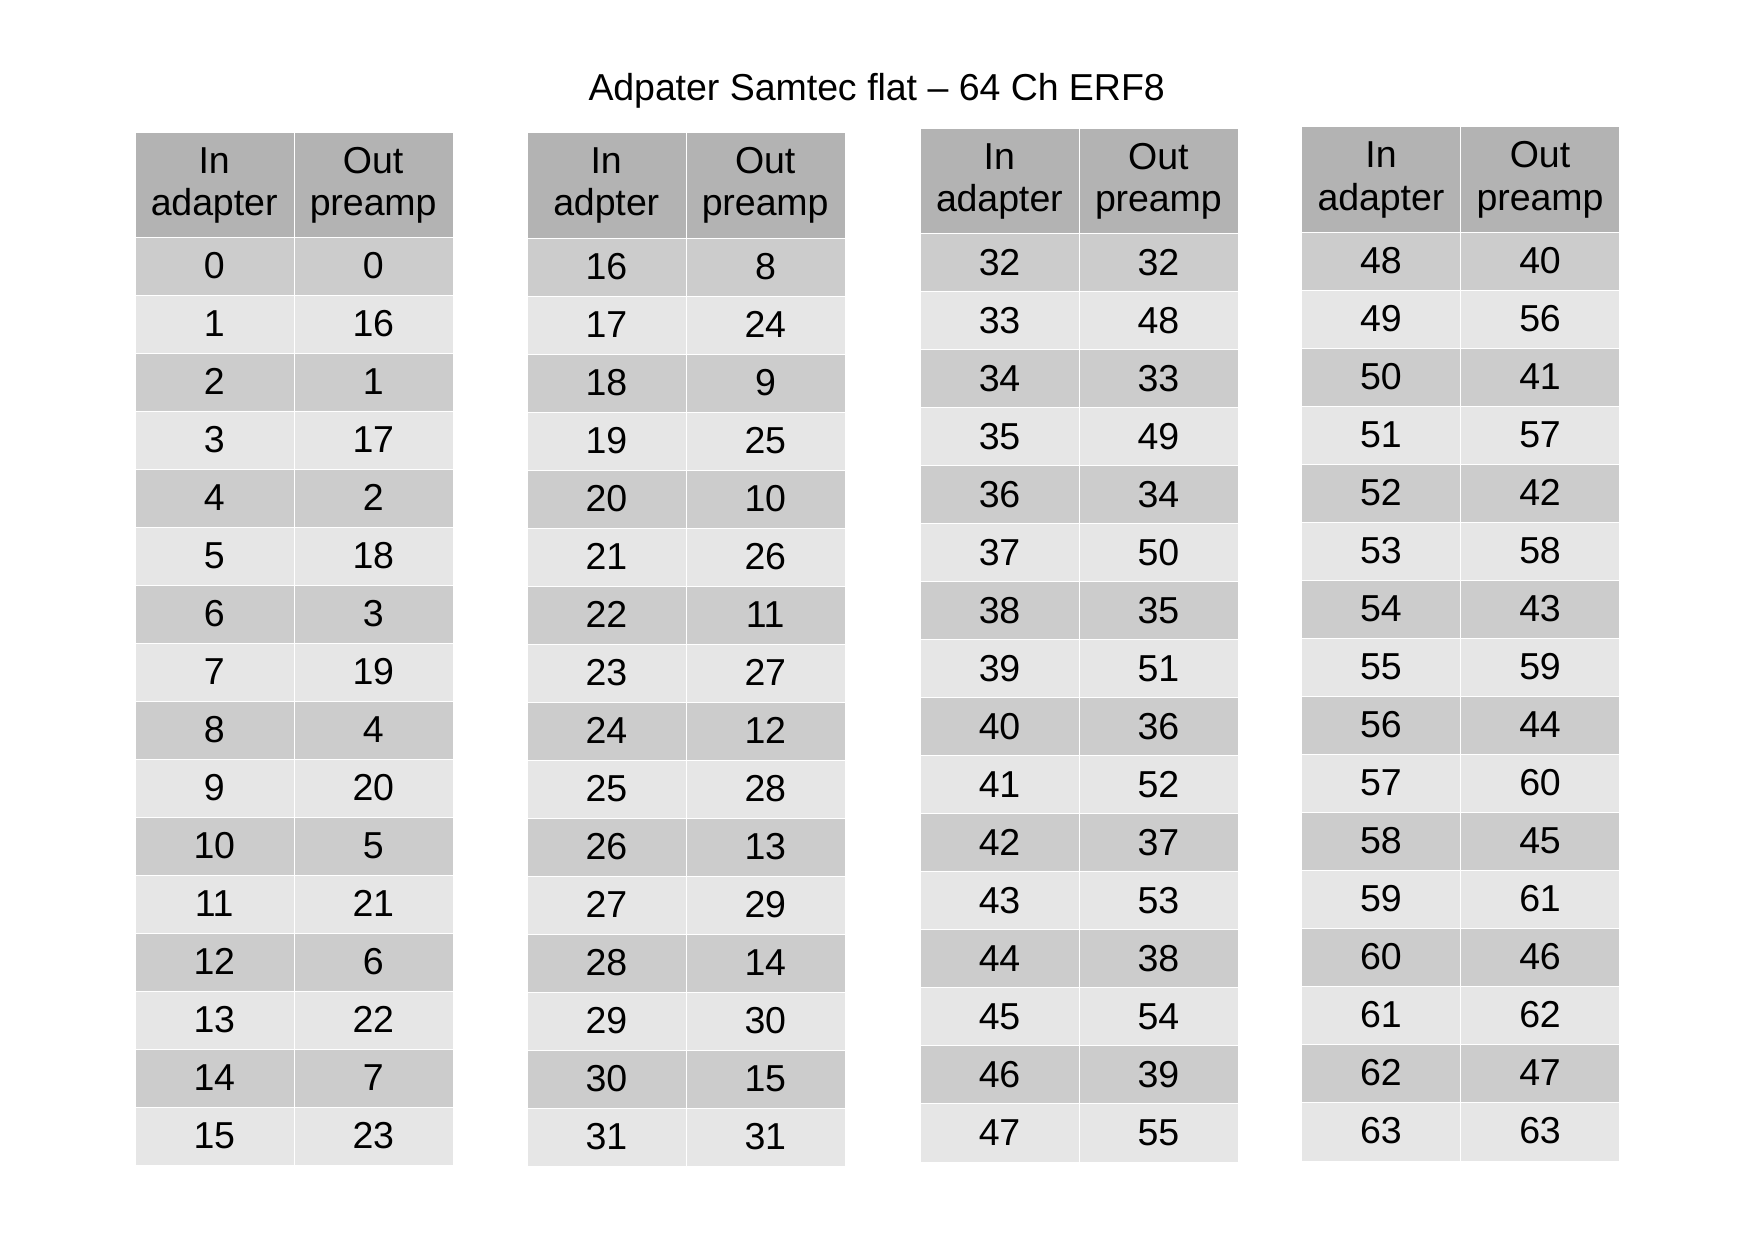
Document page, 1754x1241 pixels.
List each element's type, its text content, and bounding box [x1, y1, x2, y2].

table_cell 28 [528, 935, 686, 992]
table_cell 51 [1080, 640, 1238, 697]
table_cell 7 [136, 644, 294, 701]
table_cell 61 [1461, 871, 1619, 928]
table_cell 30 [687, 993, 845, 1050]
table_header Out preamp [295, 133, 453, 237]
table_cell 2 [136, 354, 294, 411]
table_cell 43 [921, 872, 1079, 929]
table_cell 1 [295, 354, 453, 411]
table_cell 44 [921, 930, 1079, 987]
table_cell 3 [295, 586, 453, 643]
table_cell 60 [1461, 755, 1619, 812]
table_cell 53 [1080, 872, 1238, 929]
table_cell 23 [528, 645, 686, 702]
table_cell 45 [1461, 813, 1619, 870]
table_cell 33 [921, 292, 1079, 349]
table_cell 19 [528, 413, 686, 470]
table_cell 10 [687, 471, 845, 528]
table_cell 5 [136, 528, 294, 585]
table_cell 51 [1302, 407, 1460, 464]
table_header Out preamp [687, 133, 845, 238]
table_cell 40 [1461, 233, 1619, 290]
table_cell 61 [1302, 987, 1460, 1044]
table_cell 40 [921, 698, 1079, 755]
table_cell 31 [528, 1109, 686, 1166]
table_cell 21 [528, 529, 686, 586]
table_cell 42 [1461, 465, 1619, 522]
table_cell 62 [1461, 987, 1619, 1044]
table_cell 6 [295, 934, 453, 991]
table_cell 11 [687, 587, 845, 644]
table_cell 20 [528, 471, 686, 528]
table_cell 11 [136, 876, 294, 933]
table_cell 49 [1080, 408, 1238, 465]
table_cell 27 [528, 877, 686, 934]
table_cell 32 [921, 234, 1079, 291]
table_cell 17 [528, 297, 686, 354]
table_cell 20 [295, 760, 453, 817]
table_cell 17 [295, 412, 453, 469]
table_cell 4 [136, 470, 294, 527]
table_cell 37 [921, 524, 1079, 581]
table_header In adpter [528, 133, 686, 238]
table_cell 29 [687, 877, 845, 934]
table_cell 22 [295, 992, 453, 1049]
table_cell 52 [1080, 756, 1238, 813]
table_cell 37 [1080, 814, 1238, 871]
table_cell 8 [136, 702, 294, 759]
table_cell 45 [921, 988, 1079, 1045]
table_cell 31 [687, 1109, 845, 1166]
table_cell 35 [921, 408, 1079, 465]
table_cell 57 [1461, 407, 1619, 464]
table_cell 47 [921, 1104, 1079, 1162]
table_cell 38 [1080, 930, 1238, 987]
table_header In adapter [136, 133, 294, 237]
table_cell 54 [1302, 581, 1460, 638]
table_cell 49 [1302, 291, 1460, 348]
table_cell 15 [687, 1051, 845, 1108]
table_cell 12 [687, 703, 845, 760]
table_cell 56 [1302, 697, 1460, 754]
table_cell 36 [921, 466, 1079, 523]
table_cell 0 [295, 238, 453, 295]
table_cell 39 [1080, 1046, 1238, 1103]
table_cell 12 [136, 934, 294, 991]
table_cell 18 [295, 528, 453, 585]
table_cell 50 [1080, 524, 1238, 581]
table_cell 41 [921, 756, 1079, 813]
table_cell 23 [295, 1108, 453, 1165]
table_header Out preamp [1461, 127, 1619, 232]
table_header In adapter [1302, 127, 1460, 232]
table_cell 32 [1080, 234, 1238, 291]
table_cell 48 [1080, 292, 1238, 349]
table_cell 47 [1461, 1045, 1619, 1102]
table_cell 55 [1080, 1104, 1238, 1162]
table_cell 34 [921, 350, 1079, 407]
table_cell 63 [1461, 1103, 1619, 1161]
table_cell 27 [687, 645, 845, 702]
table_cell 13 [687, 819, 845, 876]
table_cell 29 [528, 993, 686, 1050]
table_cell 63 [1302, 1103, 1460, 1161]
table_cell 58 [1461, 523, 1619, 580]
table_cell 33 [1080, 350, 1238, 407]
table_cell 46 [921, 1046, 1079, 1103]
table_cell 16 [528, 239, 686, 296]
table_cell 56 [1461, 291, 1619, 348]
table_cell 43 [1461, 581, 1619, 638]
table_cell 60 [1302, 929, 1460, 986]
table_cell 6 [136, 586, 294, 643]
table_cell 44 [1461, 697, 1619, 754]
table_cell 14 [136, 1050, 294, 1107]
table_header Out preamp [1080, 129, 1238, 233]
table_cell 58 [1302, 813, 1460, 870]
table_cell 0 [136, 238, 294, 295]
table_cell 34 [1080, 466, 1238, 523]
table_cell 14 [687, 935, 845, 992]
table_cell 25 [528, 761, 686, 818]
table_cell 55 [1302, 639, 1460, 696]
table_cell 28 [687, 761, 845, 818]
table_cell 4 [295, 702, 453, 759]
table_cell 26 [687, 529, 845, 586]
table_cell 46 [1461, 929, 1619, 986]
table_cell 21 [295, 876, 453, 933]
table_cell 10 [136, 818, 294, 875]
table_cell 8 [687, 239, 845, 296]
table_cell 59 [1302, 871, 1460, 928]
table_cell 16 [295, 296, 453, 353]
table_header In adapter [921, 129, 1079, 233]
table_cell 54 [1080, 988, 1238, 1045]
table_cell 42 [921, 814, 1079, 871]
table_cell 26 [528, 819, 686, 876]
table_cell 18 [528, 355, 686, 412]
table_cell 57 [1302, 755, 1460, 812]
text_box Adpater Samtec flat – 64 Ch ERF8 [248, 59, 1506, 158]
table_cell 24 [687, 297, 845, 354]
table_cell 25 [687, 413, 845, 470]
table_cell 48 [1302, 233, 1460, 290]
table_cell 38 [921, 582, 1079, 639]
table_cell 1 [136, 296, 294, 353]
table_cell 50 [1302, 349, 1460, 406]
table_cell 30 [528, 1051, 686, 1108]
table_cell 2 [295, 470, 453, 527]
table_cell 62 [1302, 1045, 1460, 1102]
table_cell 41 [1461, 349, 1619, 406]
table_cell 52 [1302, 465, 1460, 522]
table_cell 7 [295, 1050, 453, 1107]
table_cell 3 [136, 412, 294, 469]
table_cell 59 [1461, 639, 1619, 696]
table_cell 13 [136, 992, 294, 1049]
table_cell 39 [921, 640, 1079, 697]
table_cell 15 [136, 1108, 294, 1165]
table_cell 9 [136, 760, 294, 817]
table_cell 9 [687, 355, 845, 412]
table_cell 35 [1080, 582, 1238, 639]
table_cell 19 [295, 644, 453, 701]
table_cell 53 [1302, 523, 1460, 580]
table_cell 24 [528, 703, 686, 760]
table_cell 36 [1080, 698, 1238, 755]
table_cell 22 [528, 587, 686, 644]
table_cell 5 [295, 818, 453, 875]
